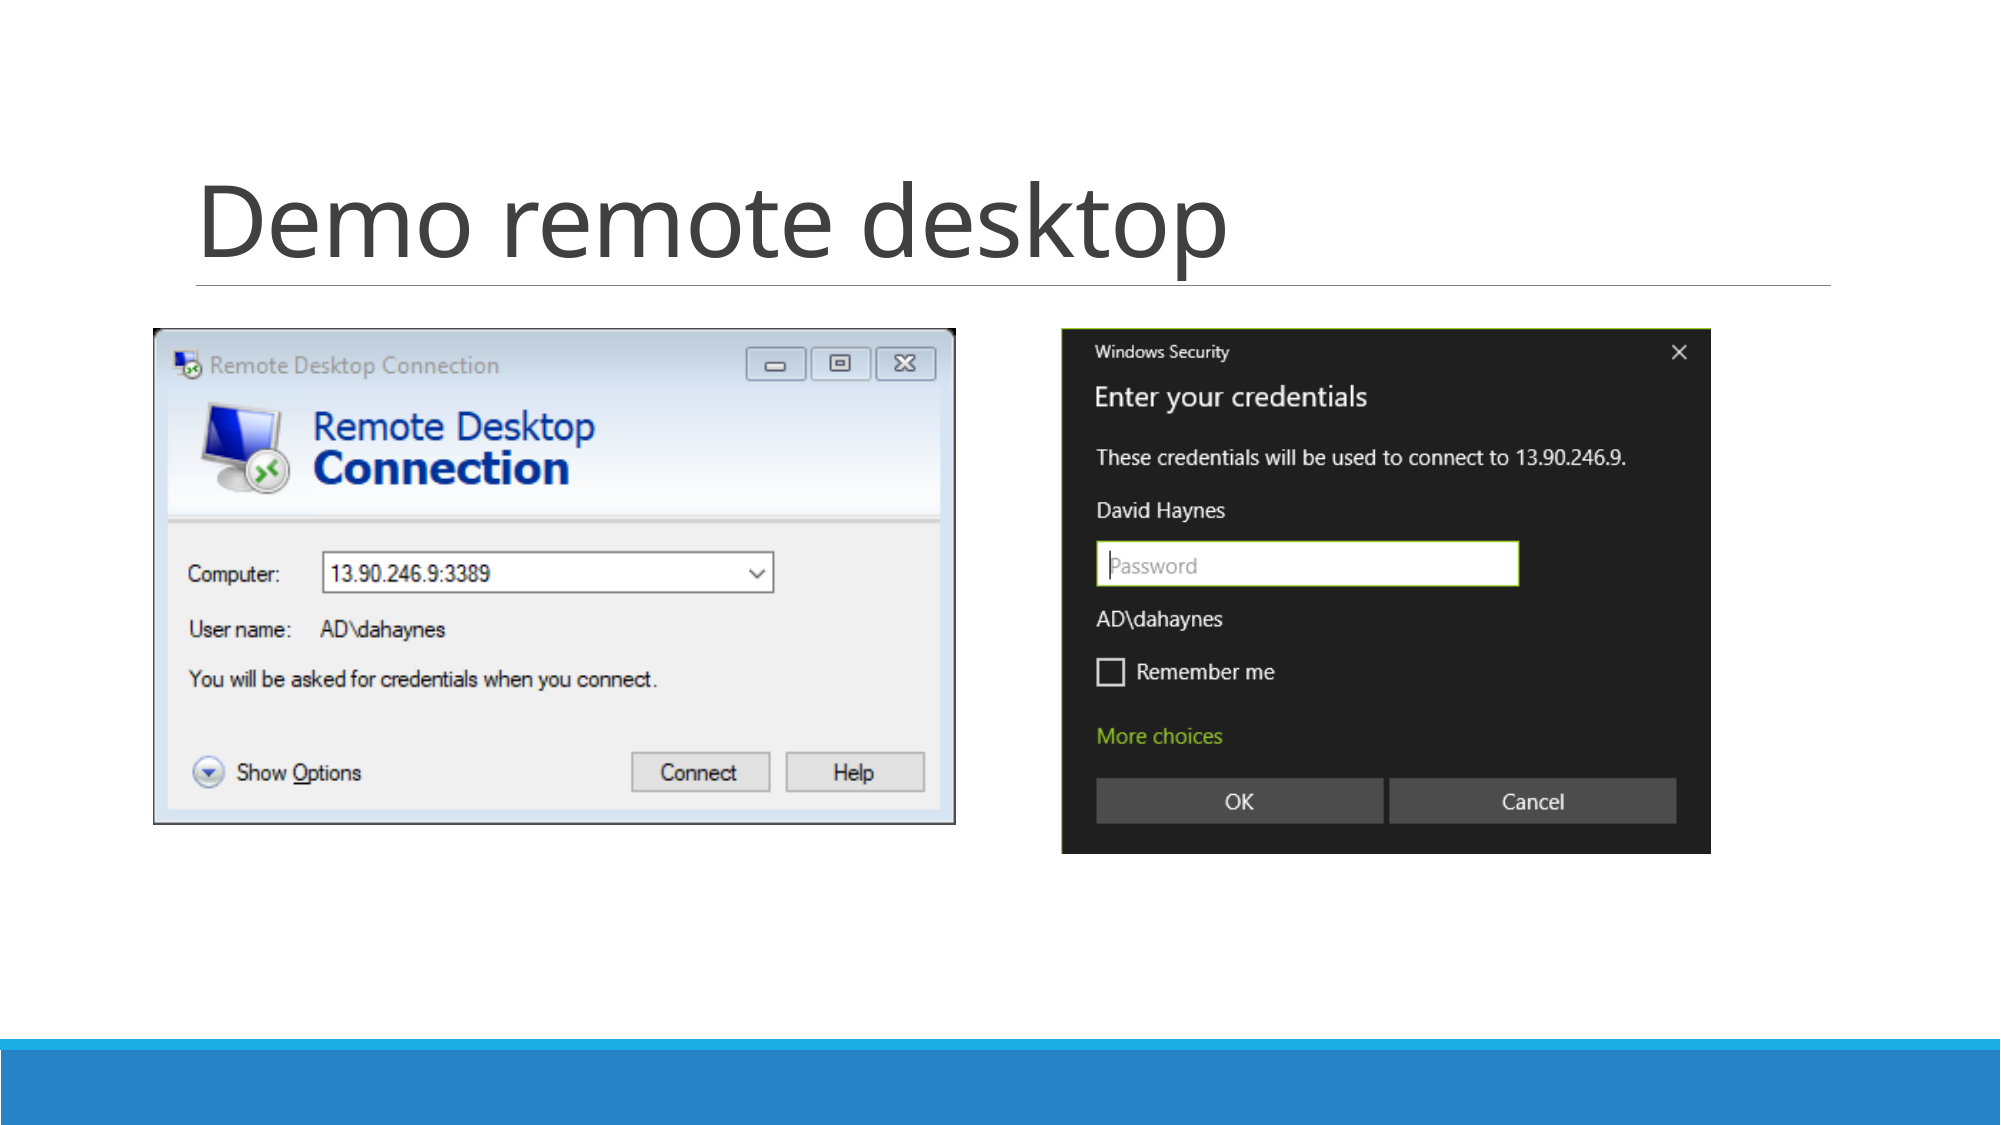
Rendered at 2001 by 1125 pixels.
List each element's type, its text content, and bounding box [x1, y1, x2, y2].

picture [1061, 328, 1711, 854]
title Demo remote desktop [180, 47, 1831, 286]
picture [153, 328, 956, 825]
